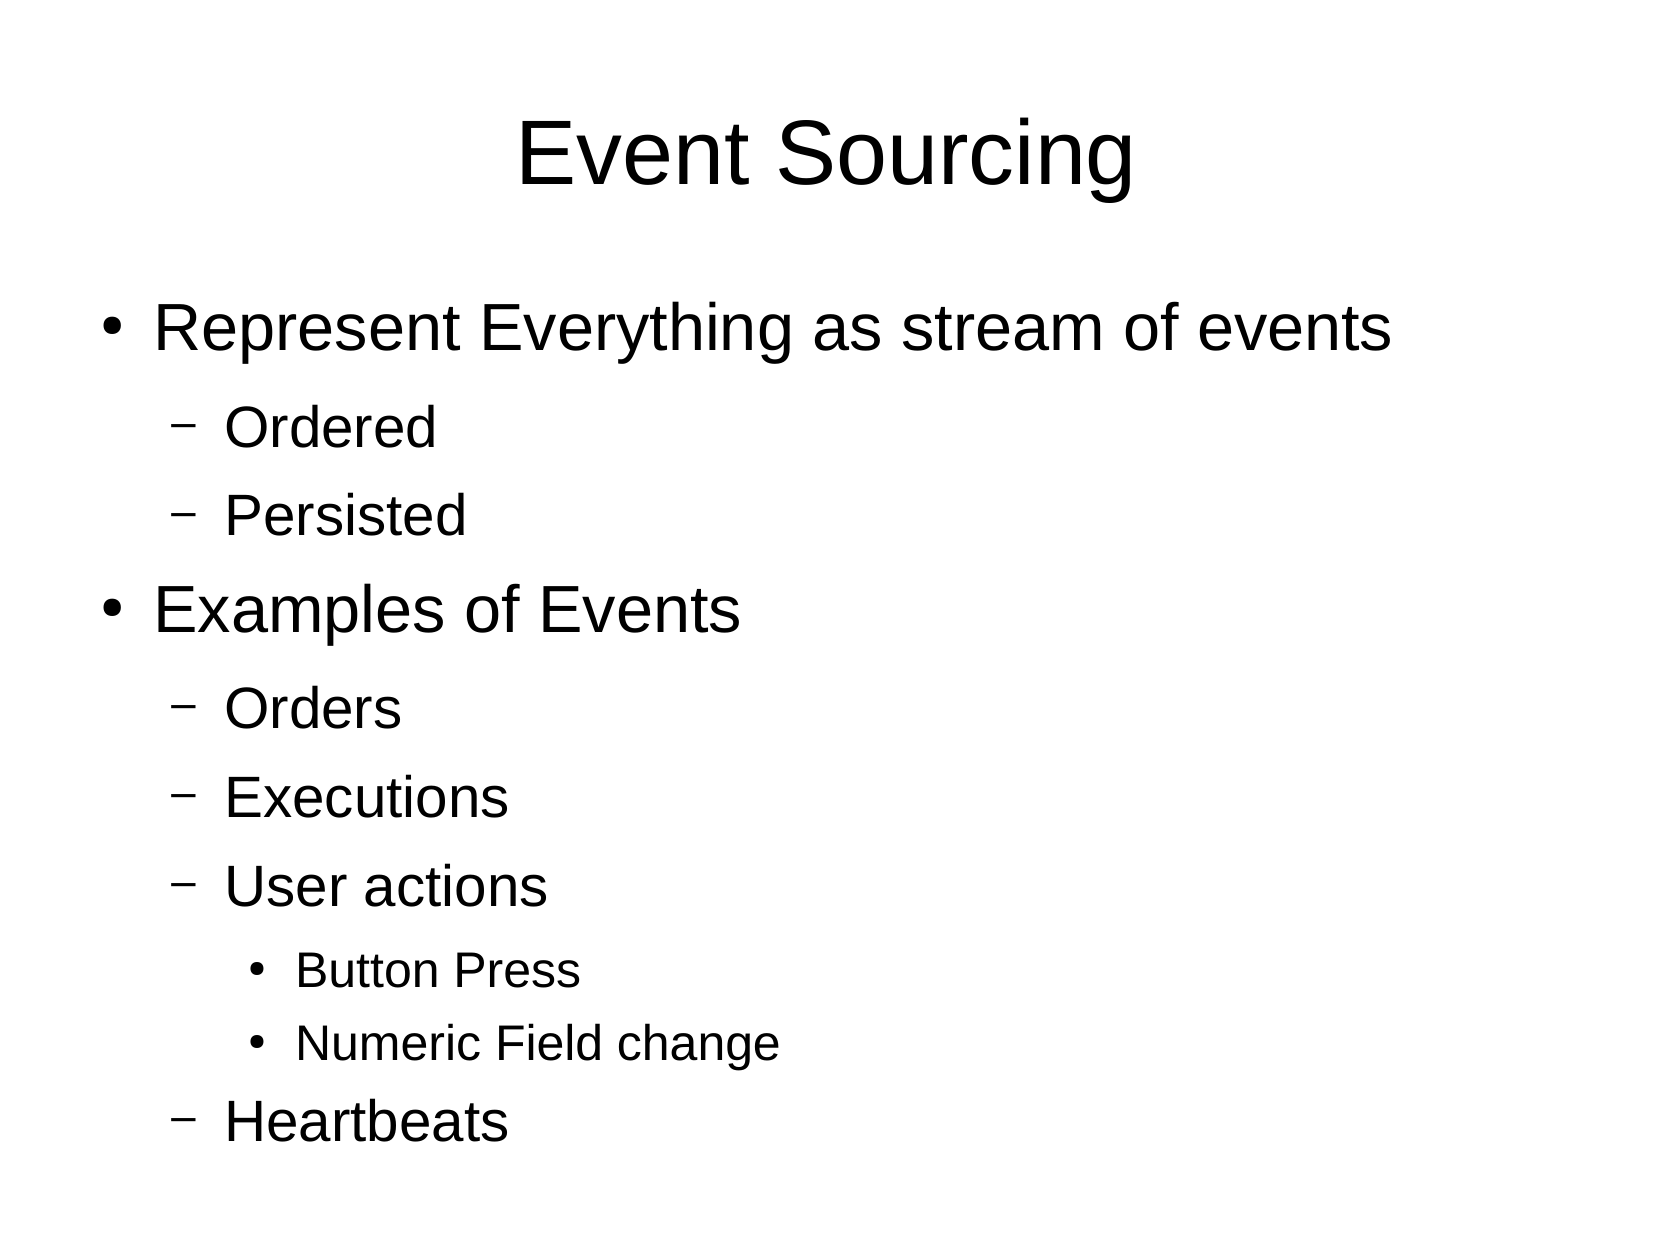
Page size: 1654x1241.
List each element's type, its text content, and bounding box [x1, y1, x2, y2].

list Represent Everything as stream of events Ordered Persisted Examples of Events Orders Executions User actions Button Press Numeric Field change Heartbeats [82, 290, 1571, 1205]
title Event Sourcing [82, 49, 1571, 257]
